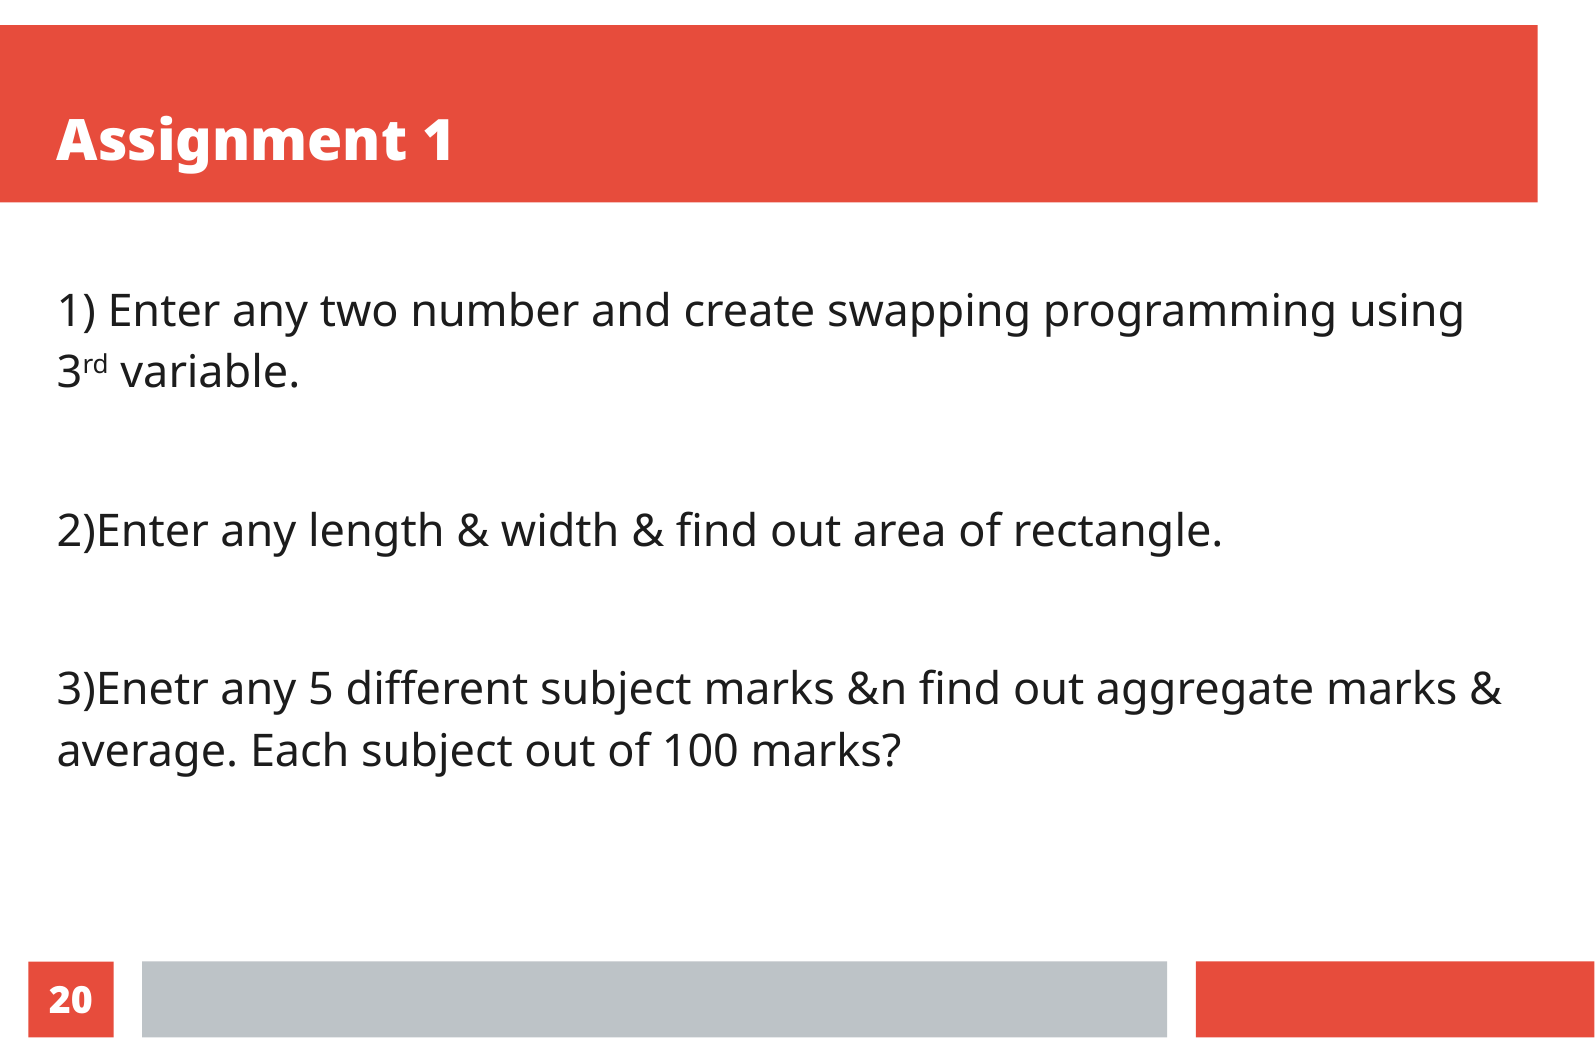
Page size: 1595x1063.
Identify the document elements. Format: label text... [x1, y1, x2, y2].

list 1) Enter any two number and create swapping programming using 3rd variable. 2)Enter any length & width & find out area of rectangle. 3)Enetr any 5 different subject marks &n find out aggregate marks & average. Each subject out of 100 marks? [56, 278, 1509, 937]
title Assignment 1 [56, 50, 1538, 178]
